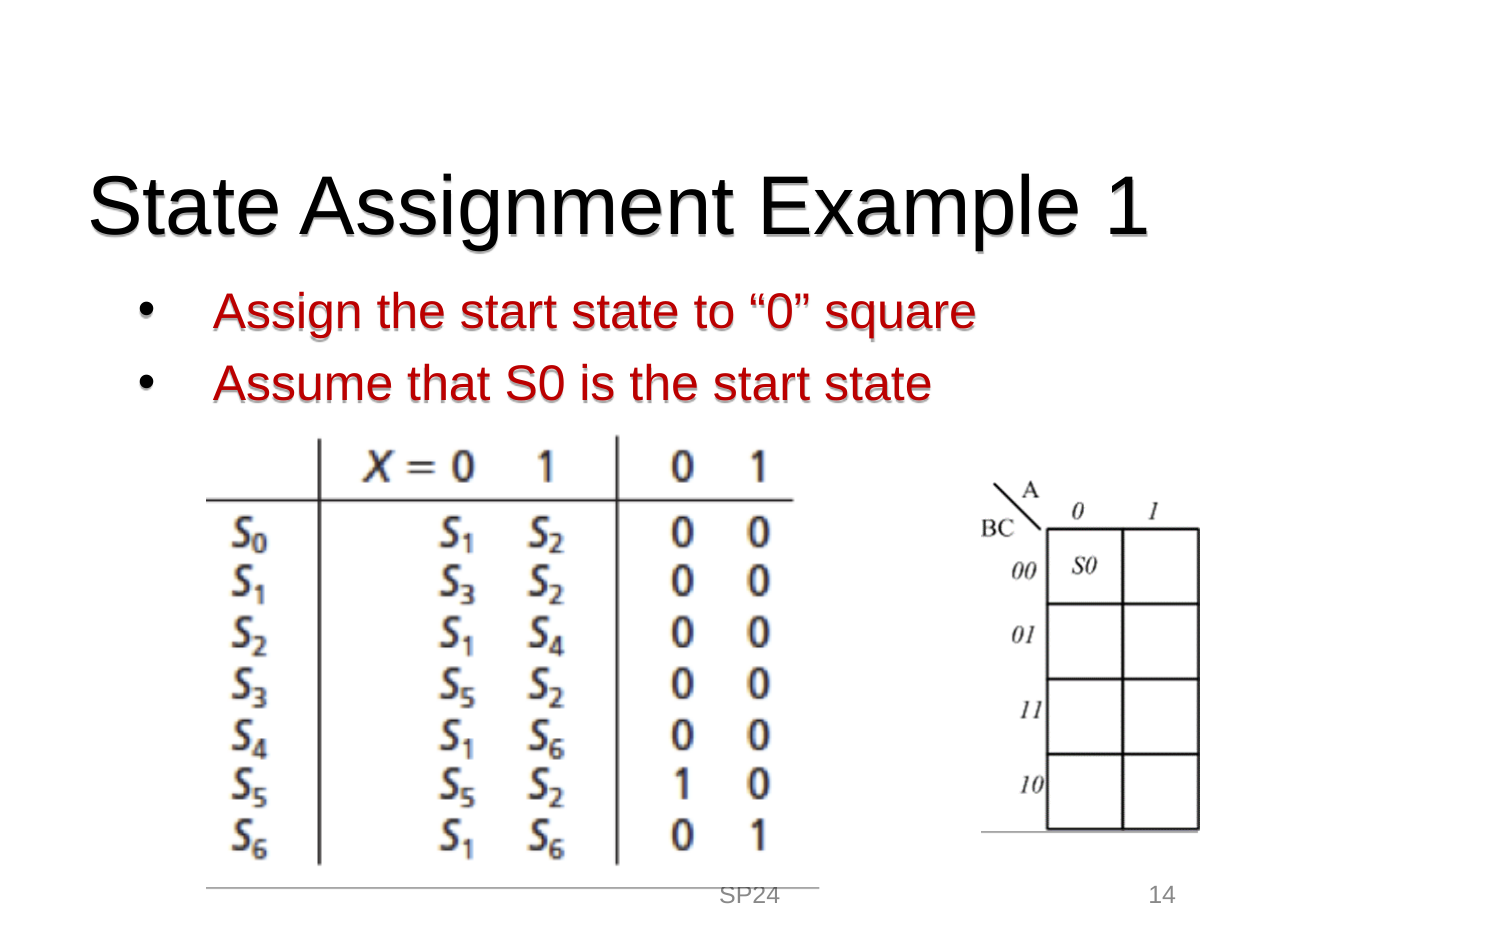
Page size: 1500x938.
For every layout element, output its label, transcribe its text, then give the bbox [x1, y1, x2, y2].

title State Assignment Example 1 [72, 143, 1434, 251]
picture [981, 471, 1200, 831]
list Assign the start state to “0” square Assume that S0 is the start state [122, 270, 1434, 849]
picture [206, 424, 823, 887]
footer SP24 [496, 868, 1004, 919]
slide_number <number> [1133, 868, 1471, 919]
